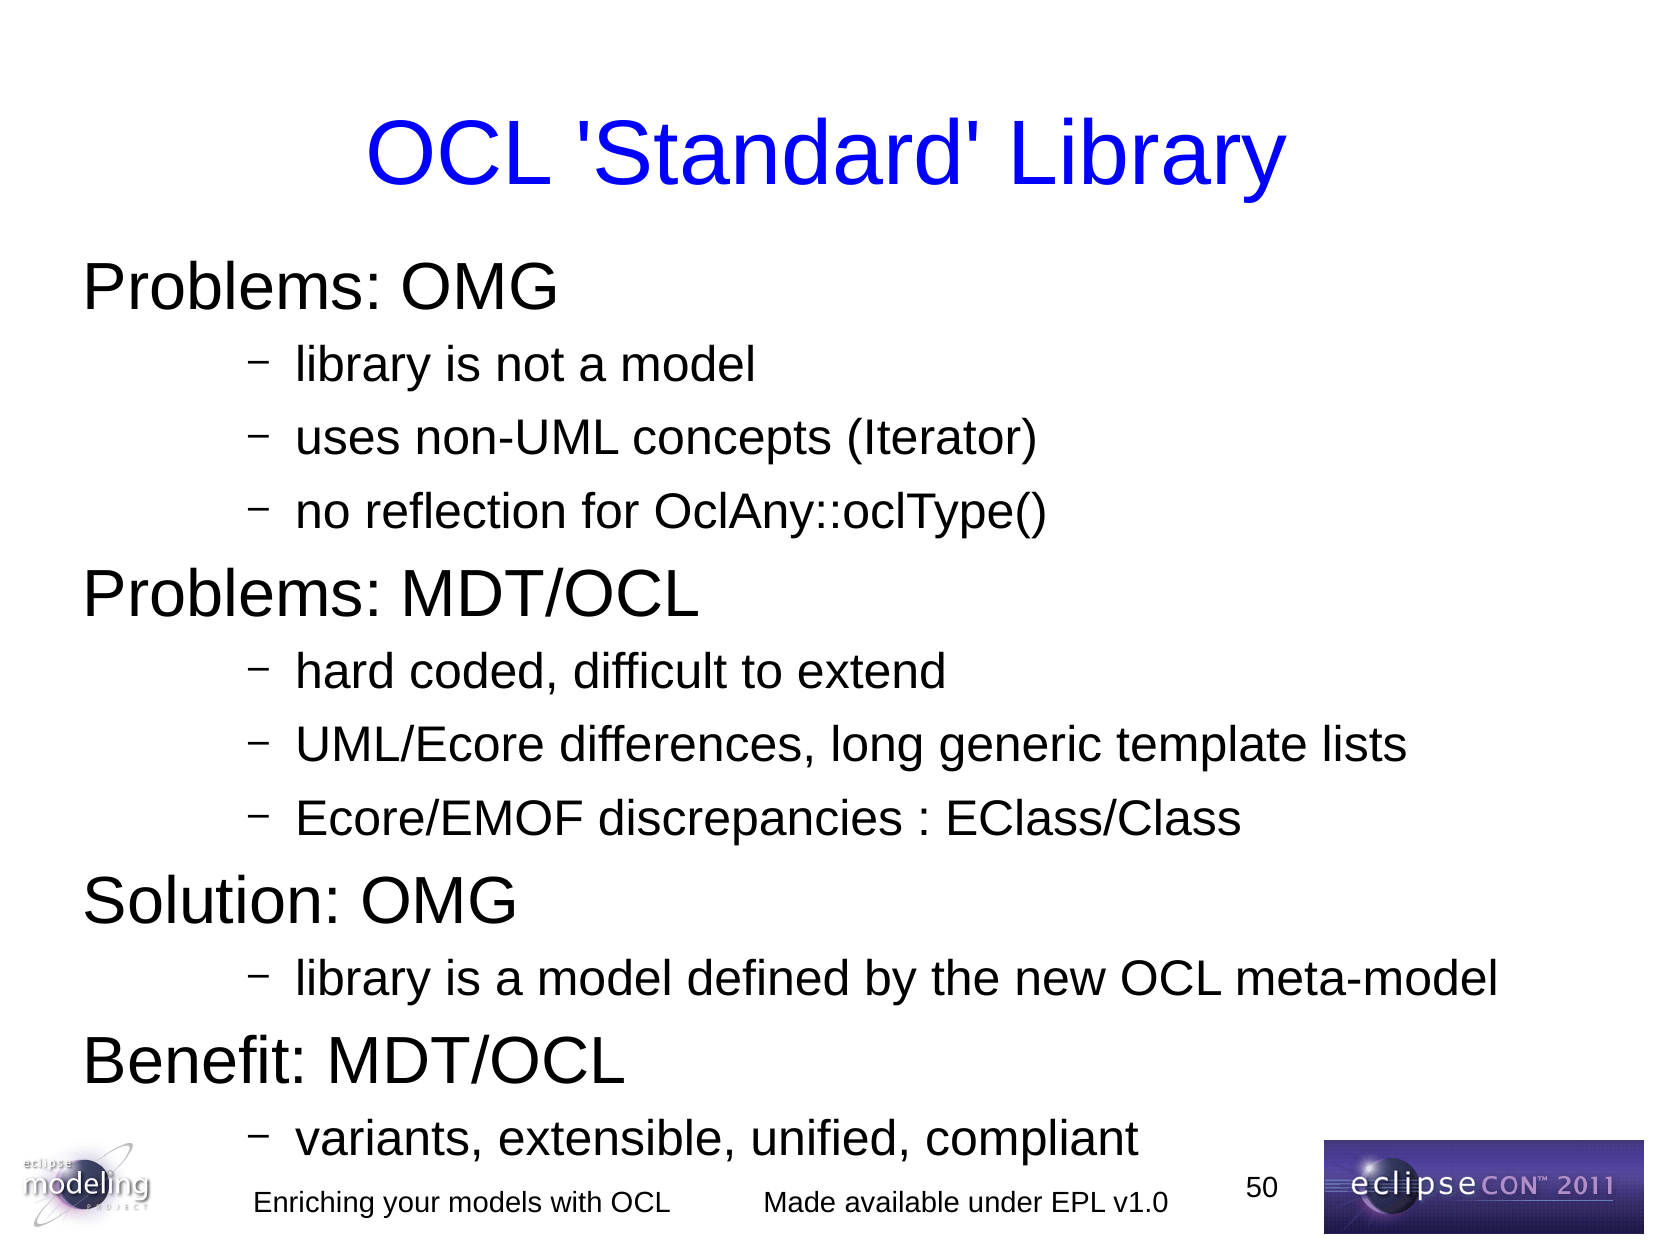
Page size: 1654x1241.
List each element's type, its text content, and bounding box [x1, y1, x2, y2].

picture [9, 1136, 156, 1235]
picture [1324, 1140, 1644, 1234]
list Problems: OMG library is not a model uses non-UML concepts (Iterator) no reflection for OclAny::oclType() Problems: MDT/OCL hard coded, difficult to extend UML/Ecore differences, long generic template lists Ecore/EMOF discrepancies : EClass/Class Solution: OMG library is a model defined by the new OCL meta-model Benefit: MDT/OCL variants, extensible, unified, compliant [82, 249, 1571, 1191]
title OCL 'Standard' Library [82, 49, 1571, 249]
